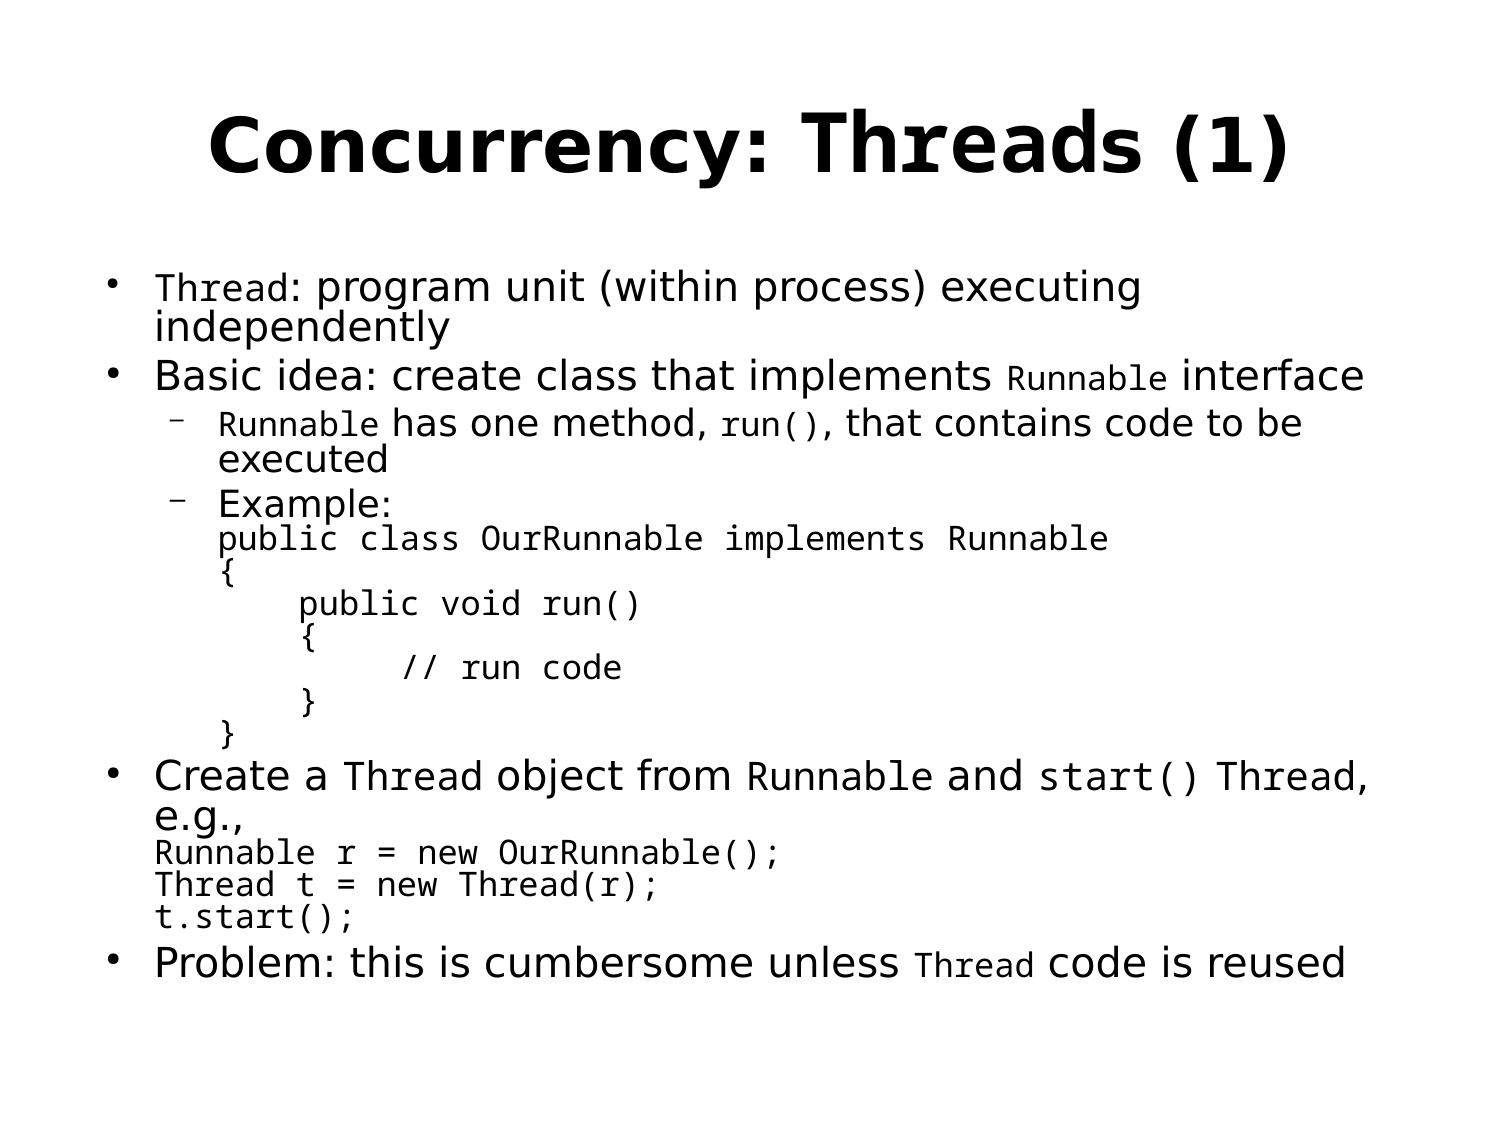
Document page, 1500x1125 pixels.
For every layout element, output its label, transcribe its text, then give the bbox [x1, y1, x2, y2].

list Thread: program unit (within process) executing independently Basic idea: create class that implements Runnable interface Runnable has one method, run(), that contains code to be executed Example: public class OurRunnable implements Runnable { public void run() { // run code } } Create a Thread object from Runnable and start() Thread, e.g., Runnable r = new OurRunnable(); Thread t = new Thread(r); t.start(); Problem: this is cumbersome unless Thread code is reused [75, 262, 1426, 1005]
title Concurrency: Threads (1) [75, 45, 1426, 233]
